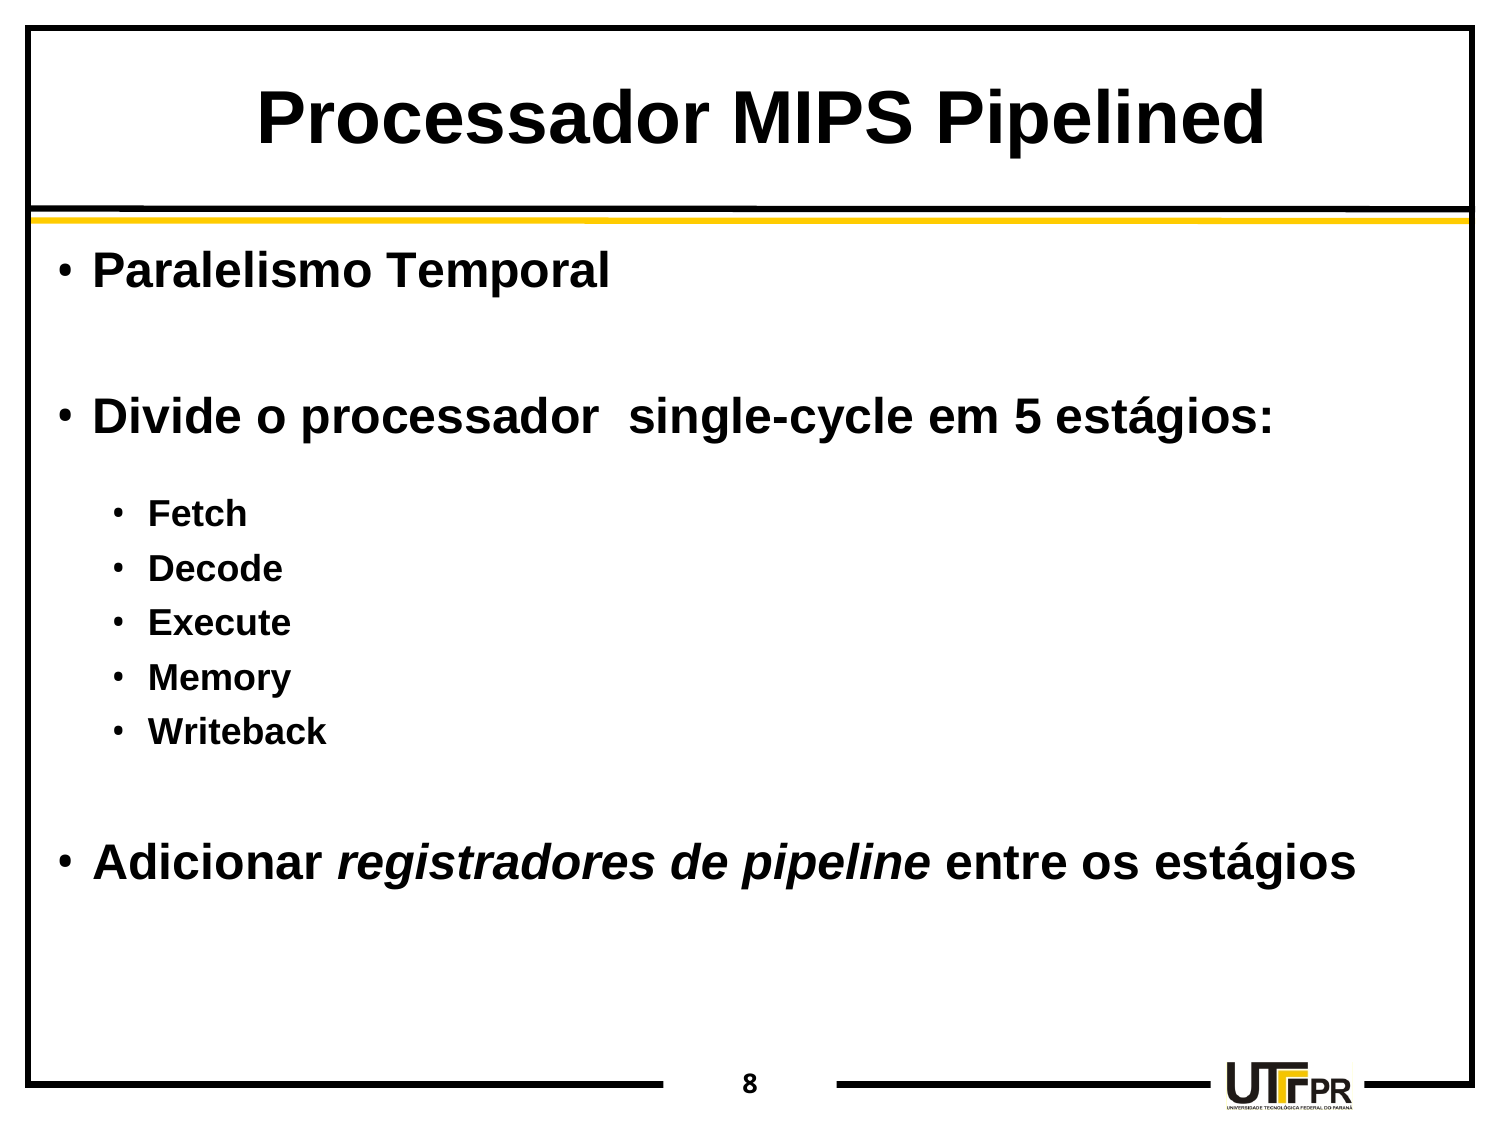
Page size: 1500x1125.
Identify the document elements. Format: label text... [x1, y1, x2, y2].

title Processador MIPS Pipelined [38, 36, 1459, 199]
list Paralelismo Temporal Divide o processador single-cycle em 5 estágios: Fetch Decode Execute Memory Writeback Adicionar registradores de pipeline entre os estágios [41, 237, 1447, 1046]
picture [1226, 1062, 1353, 1110]
